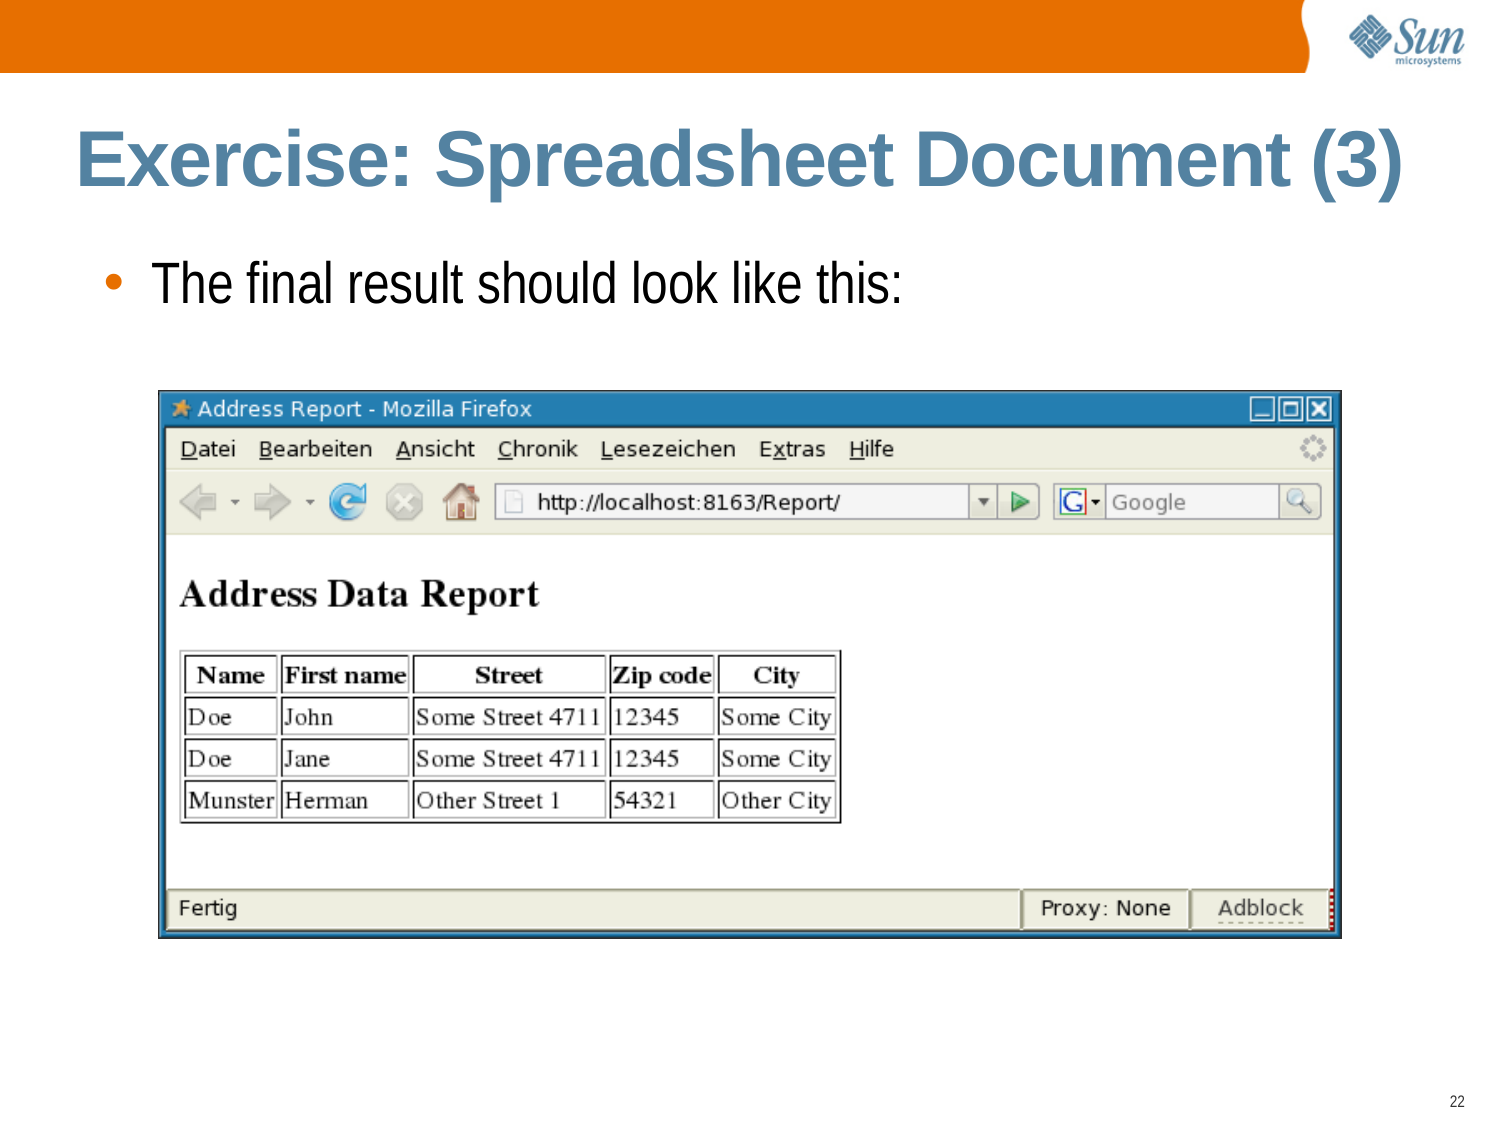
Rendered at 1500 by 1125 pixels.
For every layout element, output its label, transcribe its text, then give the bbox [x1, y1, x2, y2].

list The final result should look like this: [64, 258, 1401, 1062]
picture [158, 390, 1342, 939]
picture [0, 0, 1500, 73]
title Exercise: Spreadsheet Document (3) [75, 123, 1437, 227]
